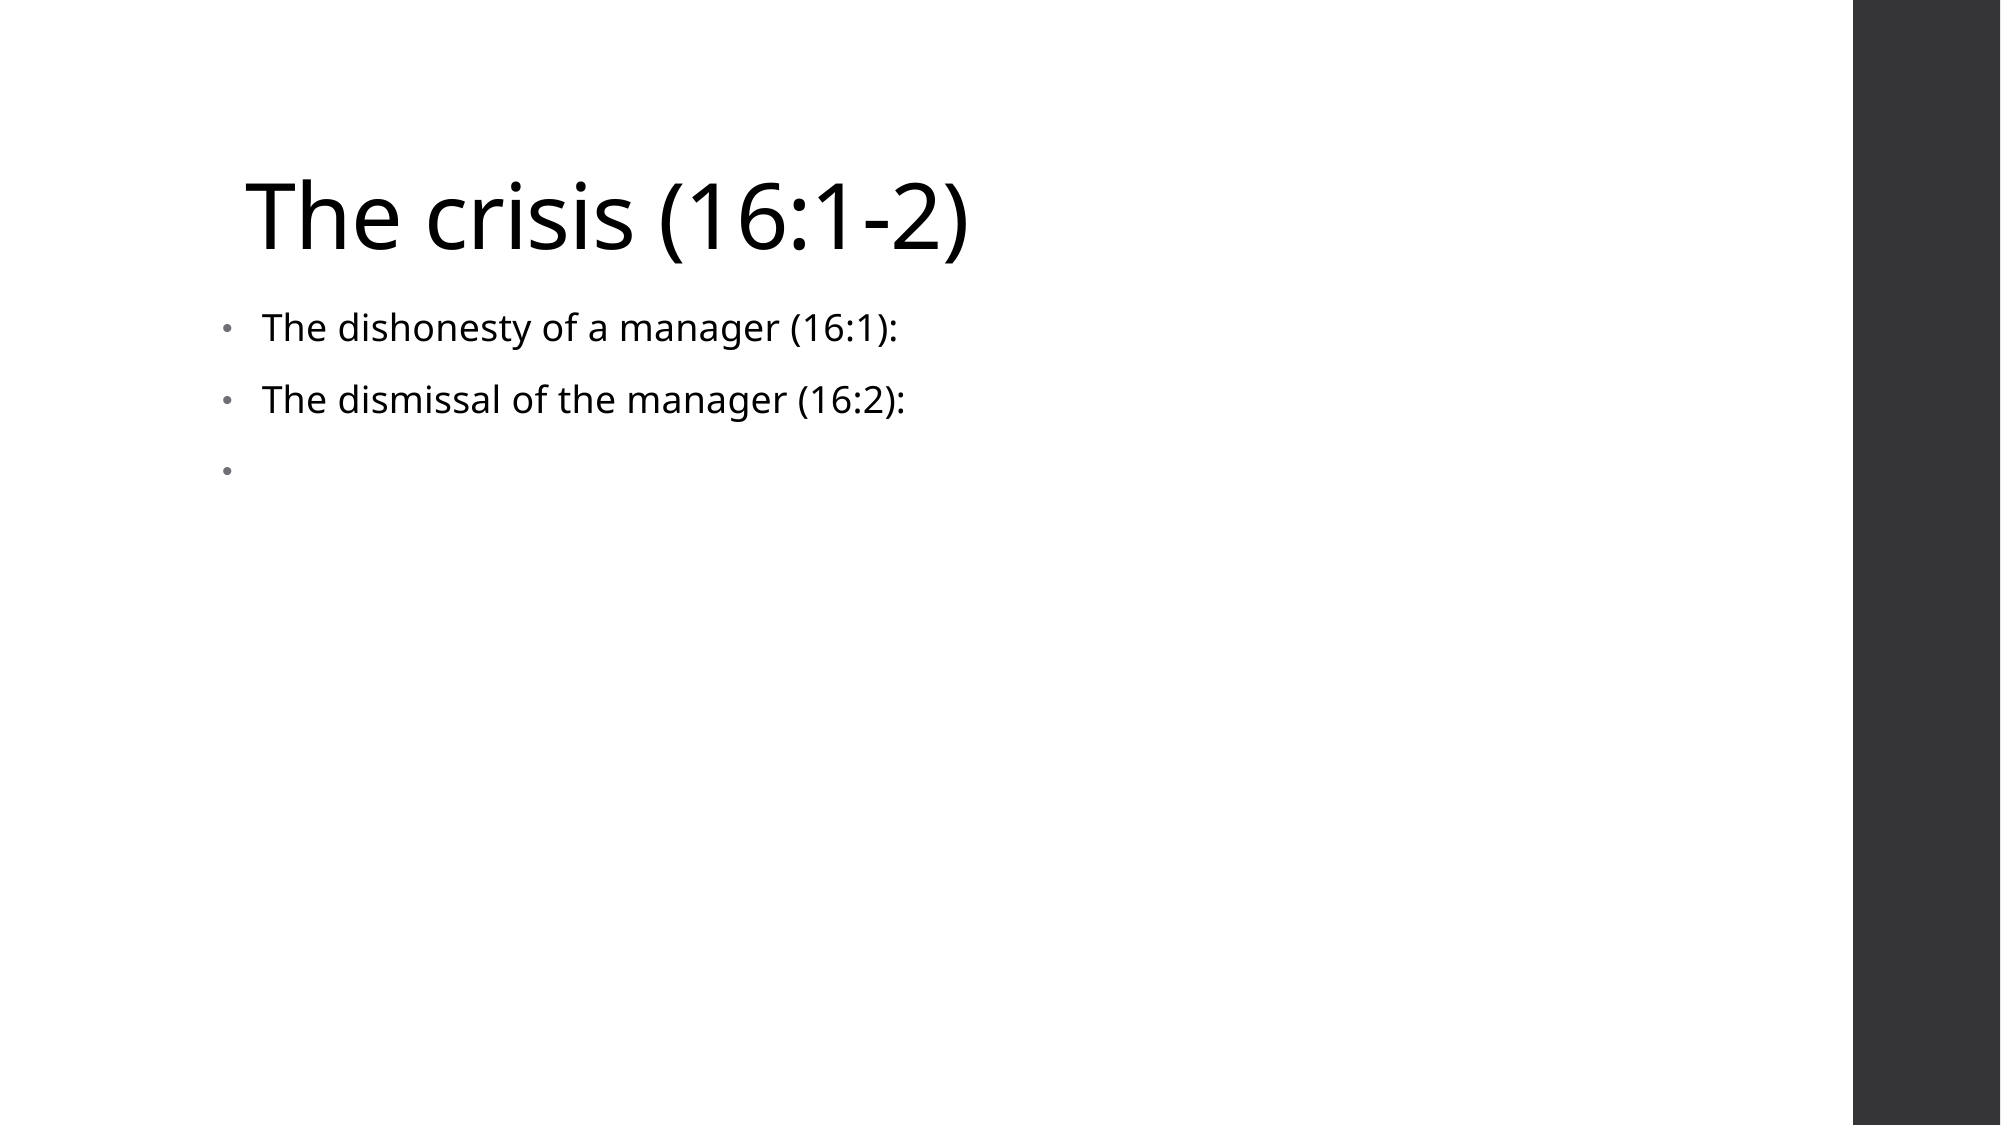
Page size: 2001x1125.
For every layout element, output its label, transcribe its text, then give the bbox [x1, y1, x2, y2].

title The crisis (16:1-2) [206, 60, 1797, 278]
list The dishonesty of a manager (16:1): The dismissal of the manager (16:2): [206, 299, 1617, 1014]
